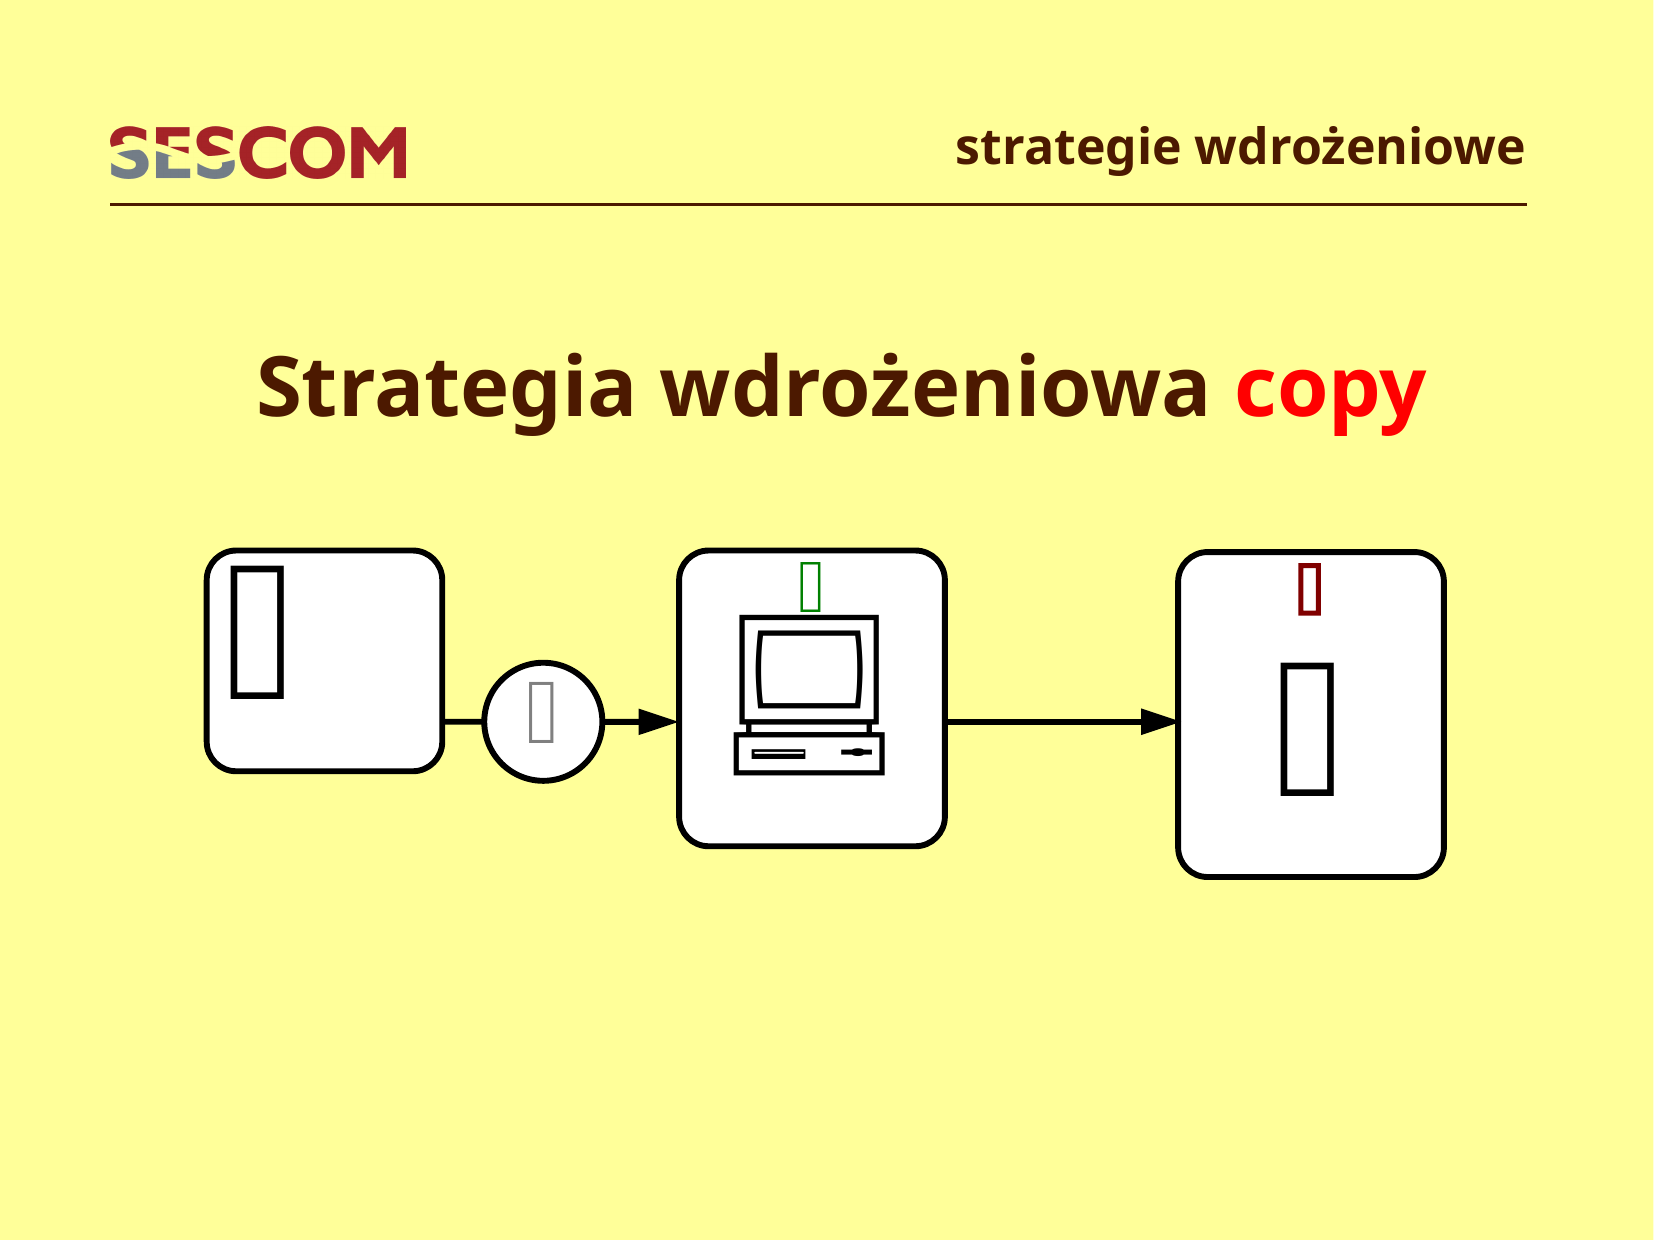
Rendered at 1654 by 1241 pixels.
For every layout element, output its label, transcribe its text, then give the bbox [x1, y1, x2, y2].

text_box   [1178, 552, 1444, 878]
text_box  [206, 550, 443, 772]
text_box Strategia wdrożeniowa copy [206, 320, 1477, 481]
text_box strategie wdrożeniowe [448, 103, 1541, 207]
text_box @ [484, 662, 603, 781]
text_box   [679, 550, 945, 847]
picture [110, 126, 406, 179]
